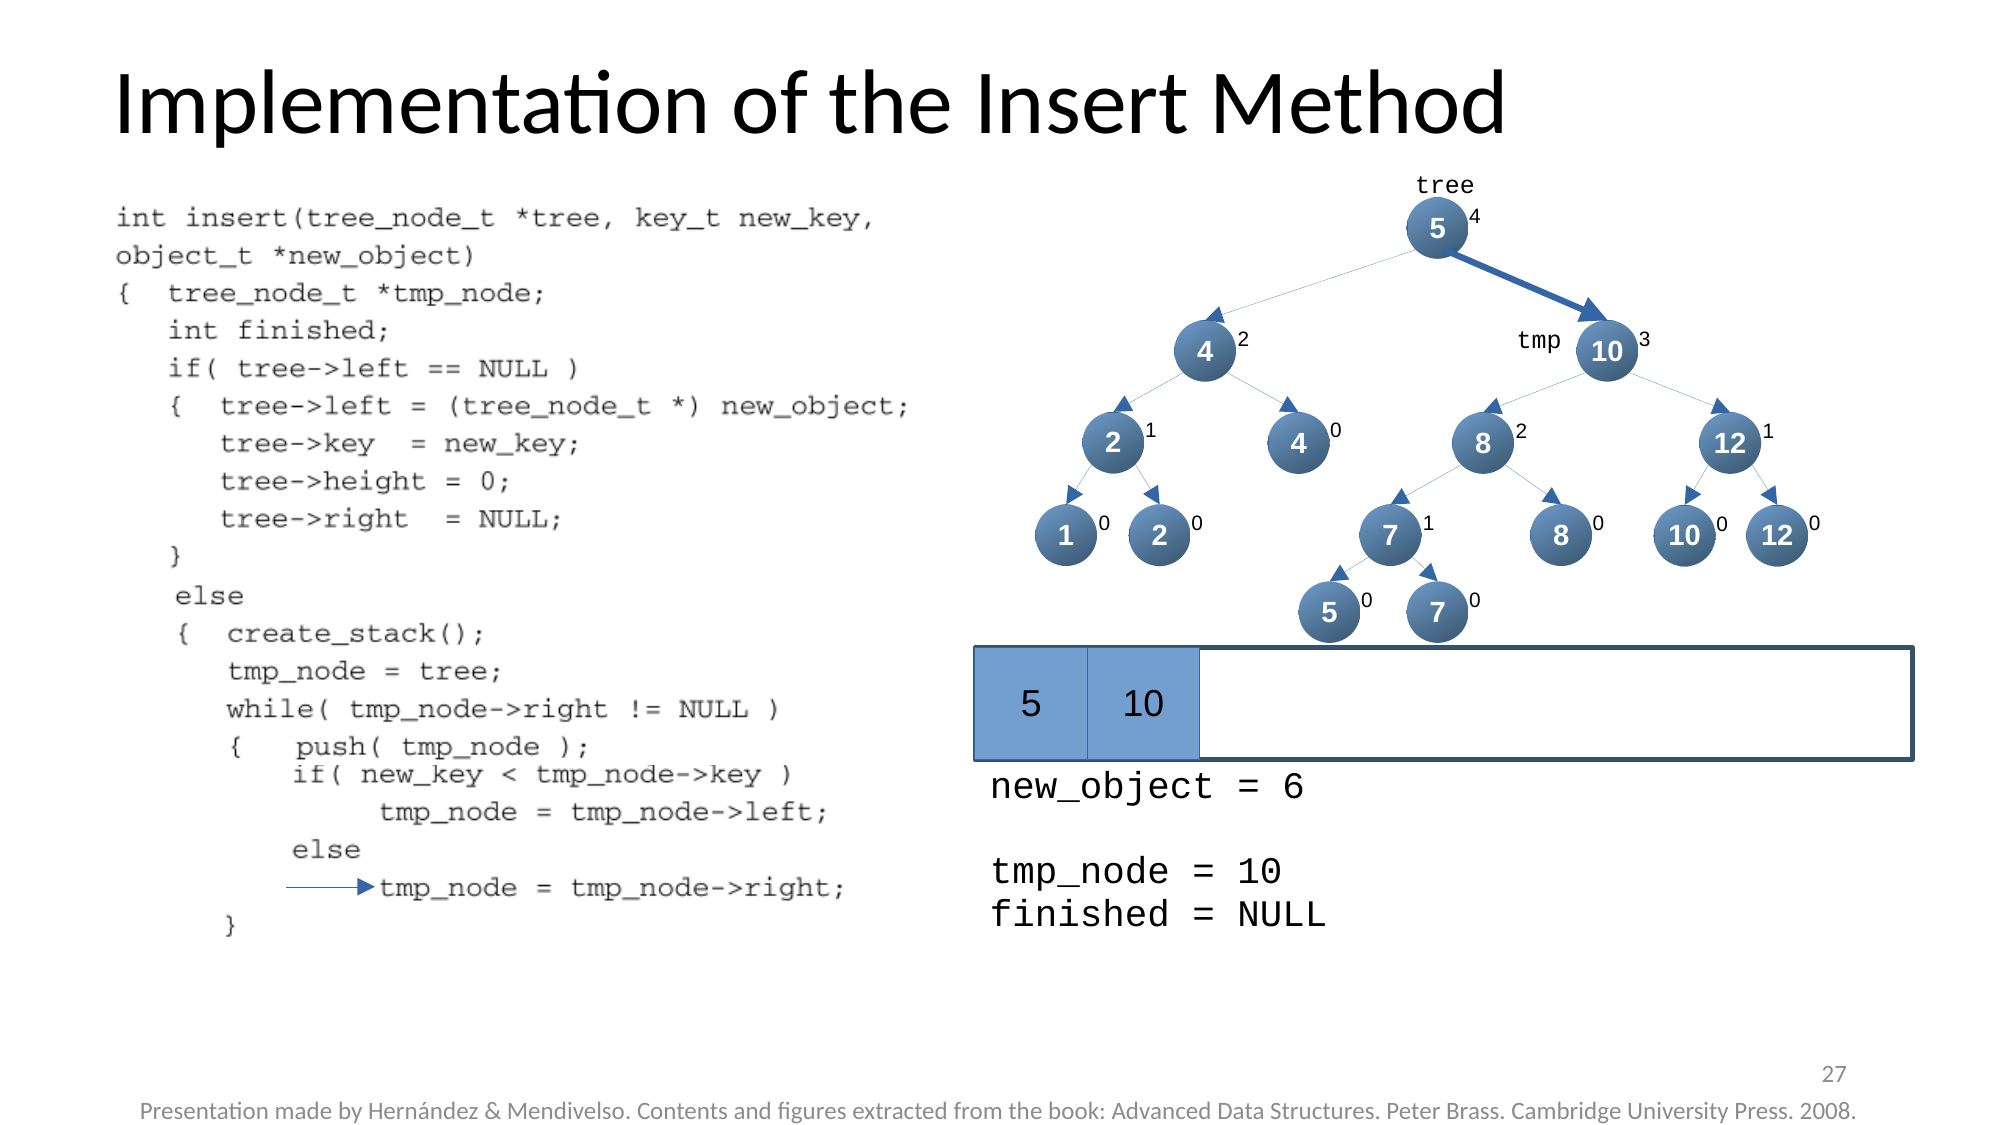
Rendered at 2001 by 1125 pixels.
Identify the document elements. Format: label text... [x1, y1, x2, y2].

text_box 0 [1592, 504, 1608, 543]
text_box 10 [1577, 320, 1638, 382]
text_box 2 [1128, 504, 1190, 567]
title Implementation of the Insert Method [113, 2, 1839, 152]
text_box 0 [1808, 504, 1824, 543]
text_box 1 [1422, 504, 1438, 543]
text_box 0 [1097, 504, 1114, 543]
text_box 12 [1746, 505, 1808, 567]
text_box 2 [1514, 412, 1531, 451]
text_box 2 [1082, 411, 1144, 474]
text_box 3 [1638, 320, 1654, 359]
text_box Presentation made by Hernández & Mendivelso. Contents and figures extracted from the book: Advanced Data Structures. Peter Brass. Cambridge University Press. 2008. [0, 1100, 2000, 1119]
text_box 7 [1359, 504, 1422, 566]
picture [112, 189, 938, 948]
text_box new_object = 6 tmp_node = 10 finished = NULL [975, 759, 1913, 1023]
text_box 0 [1190, 504, 1207, 543]
text_box 0 [1715, 505, 1732, 544]
text_box 4 [1468, 197, 1484, 236]
text_box 12 [1699, 412, 1761, 474]
text_box 8 [1530, 504, 1592, 566]
text_box 4 [1267, 412, 1329, 474]
text_box 1 [1035, 504, 1097, 566]
text_box 10 [1653, 505, 1715, 567]
text_box 1 [1144, 411, 1160, 450]
text_box 5 [1298, 581, 1360, 643]
text_box 8 [1452, 412, 1514, 474]
text_box 10 [1088, 647, 1200, 760]
text_box 4 [1174, 320, 1236, 382]
text_box 0 [1468, 581, 1484, 620]
text_box 0 [1360, 581, 1376, 620]
text_box tmp [1501, 320, 1577, 364]
text_box 5 [974, 647, 1088, 760]
text_box 2 [1236, 320, 1253, 359]
text_box 7 [1406, 581, 1468, 643]
text_box 0 [1329, 411, 1345, 450]
text_box 1 [1761, 412, 1778, 451]
text_box 5 [1406, 197, 1468, 259]
text_box tree [1400, 165, 1490, 209]
